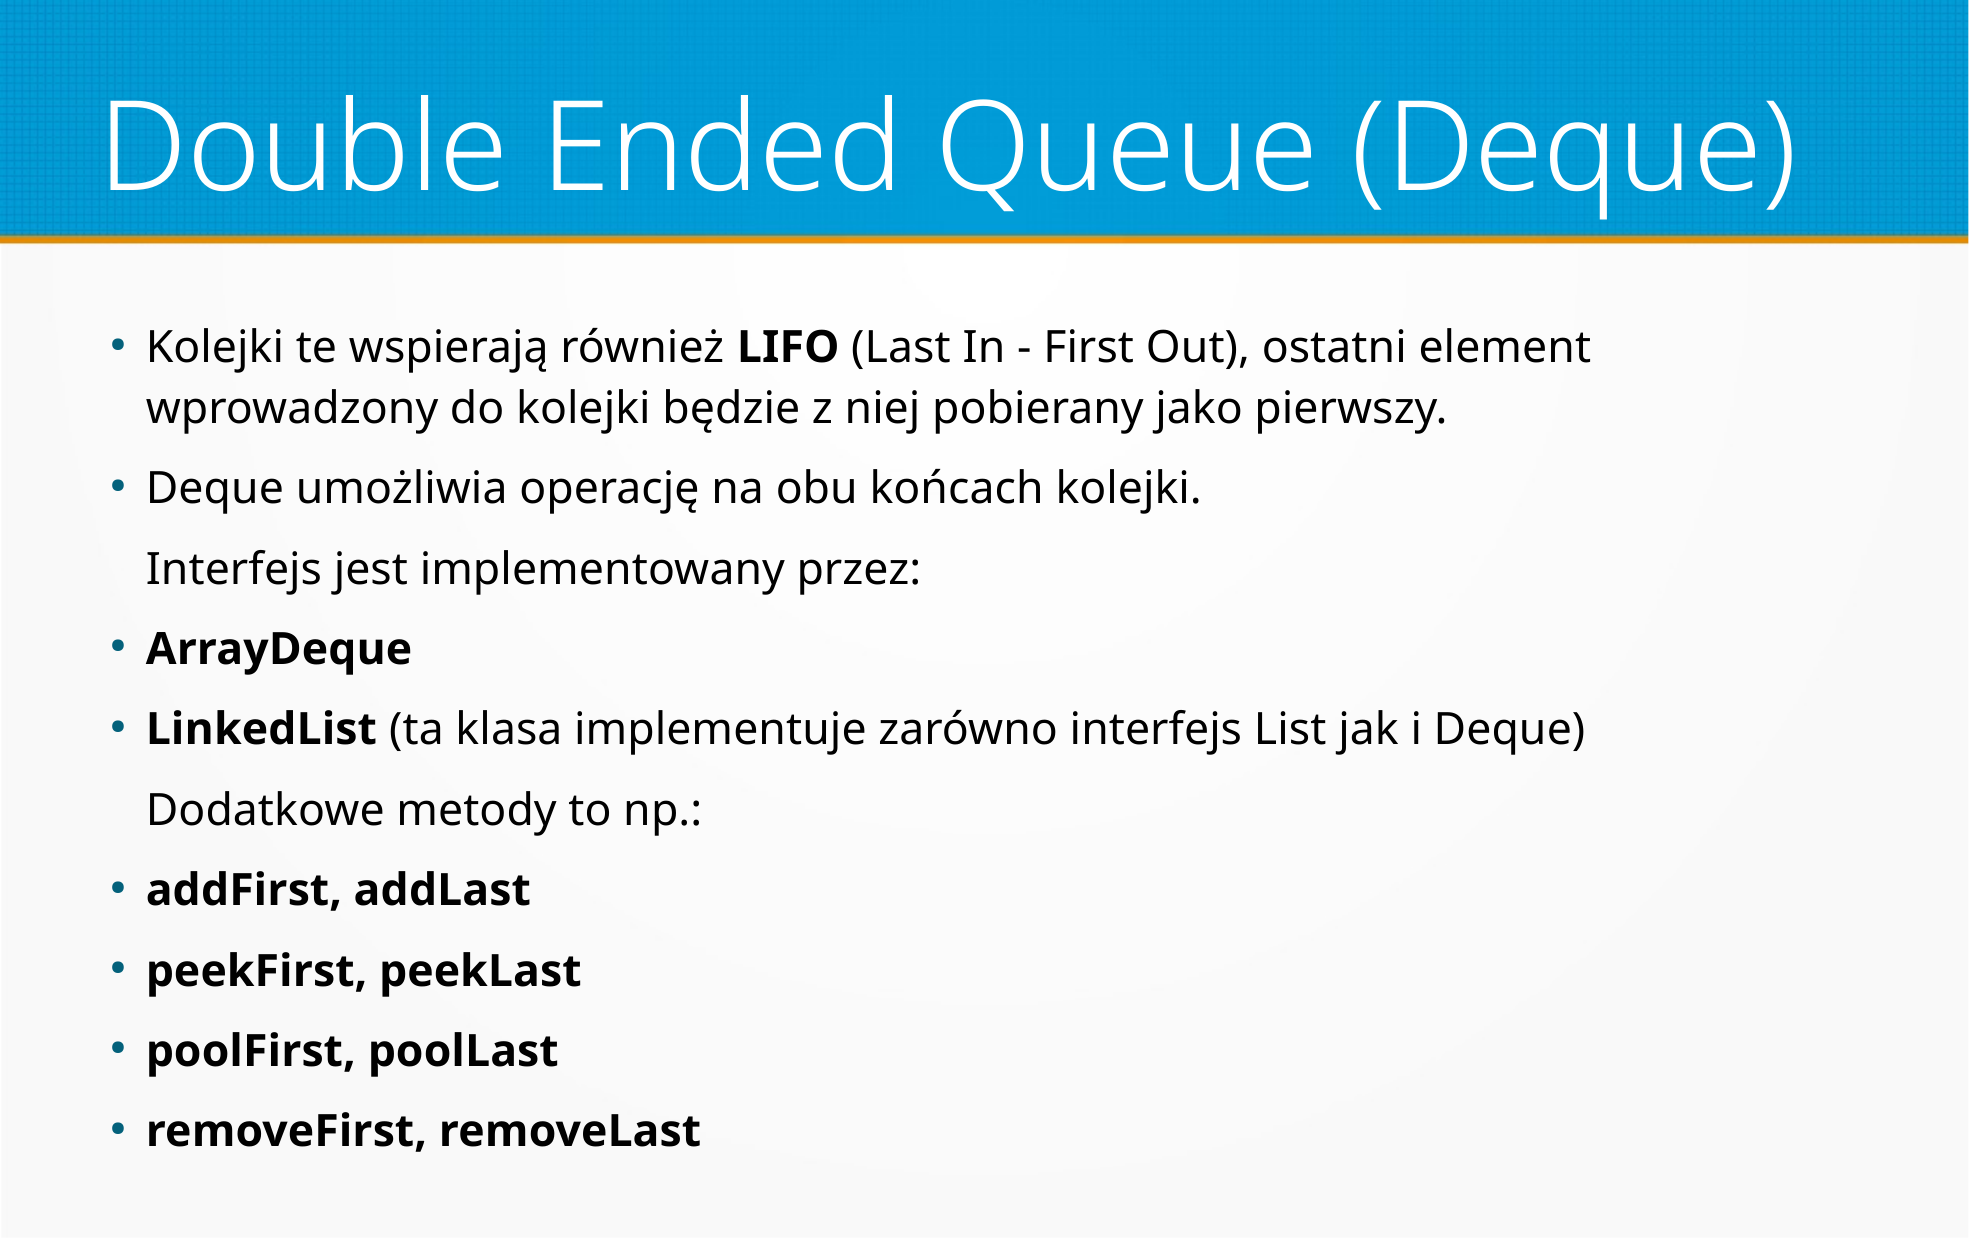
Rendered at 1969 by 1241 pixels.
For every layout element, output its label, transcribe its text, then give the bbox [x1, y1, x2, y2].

picture [0, 233, 1969, 1241]
list Kolejki te wspierają również LIFO (Last In - First Out), ostatni element wprowadzony do kolejki będzie z niej pobierany jako pierwszy. Deque umożliwia operację na obu końcach kolejki. Interfejs jest implementowany przez: ArrayDeque LinkedList (ta klasa implementuje zarówno interfejs List jak i Deque) Dodatkowe metody to np.: addFirst, addLast peekFirst, peekLast poolFirst, poolLast removeFirst, removeLast [98, 315, 1861, 1171]
title Double Ended Queue (Deque) [98, 19, 1870, 227]
